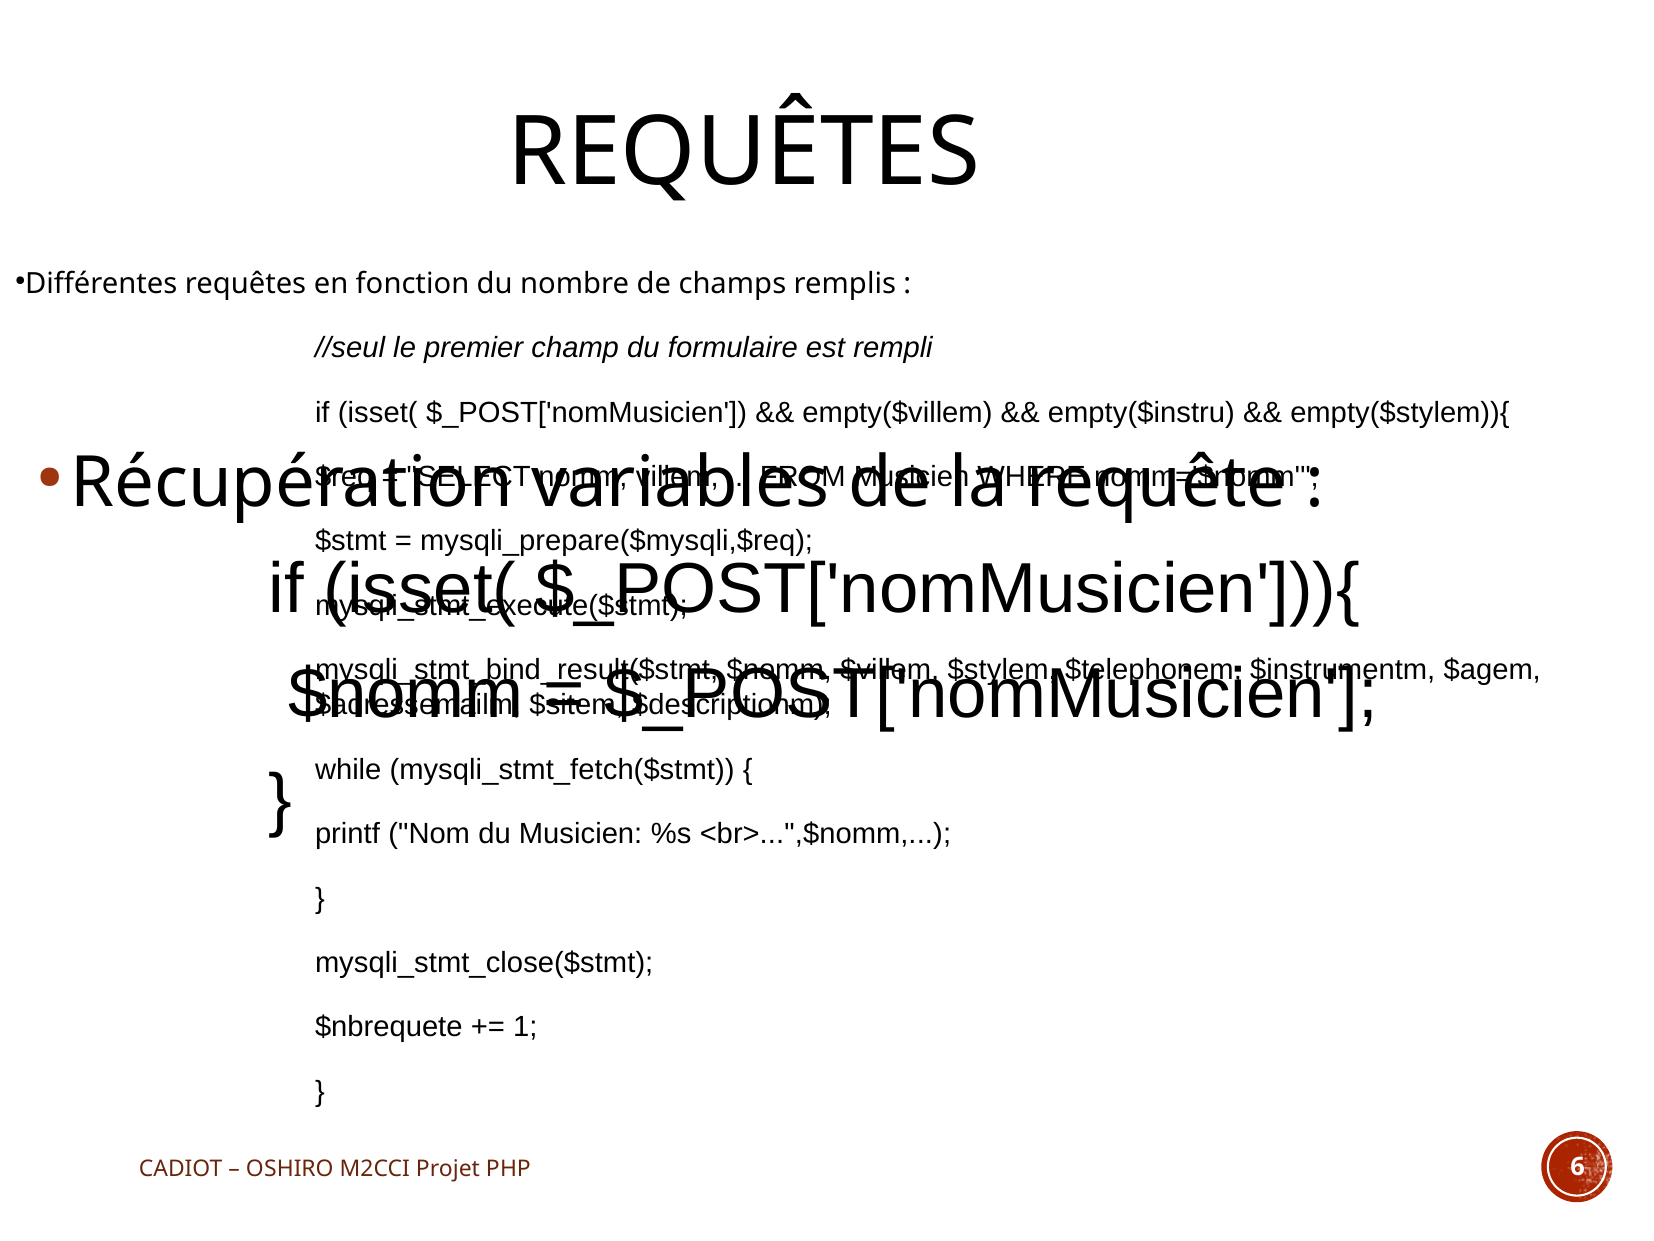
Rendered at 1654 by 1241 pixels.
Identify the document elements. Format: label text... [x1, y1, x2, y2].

text_box CADIOT – OSHIRO M2CCI Projet PHP [124, 1134, 983, 1201]
text_box Différentes requêtes en fonction du nombre de champs remplis : //seul le premier champ du formulaire est rempli if (isset( $_POST['nomMusicien']) && empty($villem) && empty($instru) && empty($stylem)){ $req = "SELECT nomm, villem, ... FROM Musicien WHERE nomm='$nomm'"; $stmt = mysqli_prepare($mysqli,$req); mysqli_stmt_execute($stmt); mysqli_stmt_bind_result($stmt, $nomm, $villem, $stylem, $telephonem, $instrumentm, $agem, $adressemailm, $sitem, $descriptionm); while (mysqli_stmt_fetch($stmt)) { printf ("Nom du Musicien: %s <br>...",$nomm,...); } mysqli_stmt_close($stmt); $nbrequete += 1; } [0, 256, 1622, 1120]
text_box [1534, 1134, 1622, 1201]
title Requêtes [0, 49, 1489, 256]
